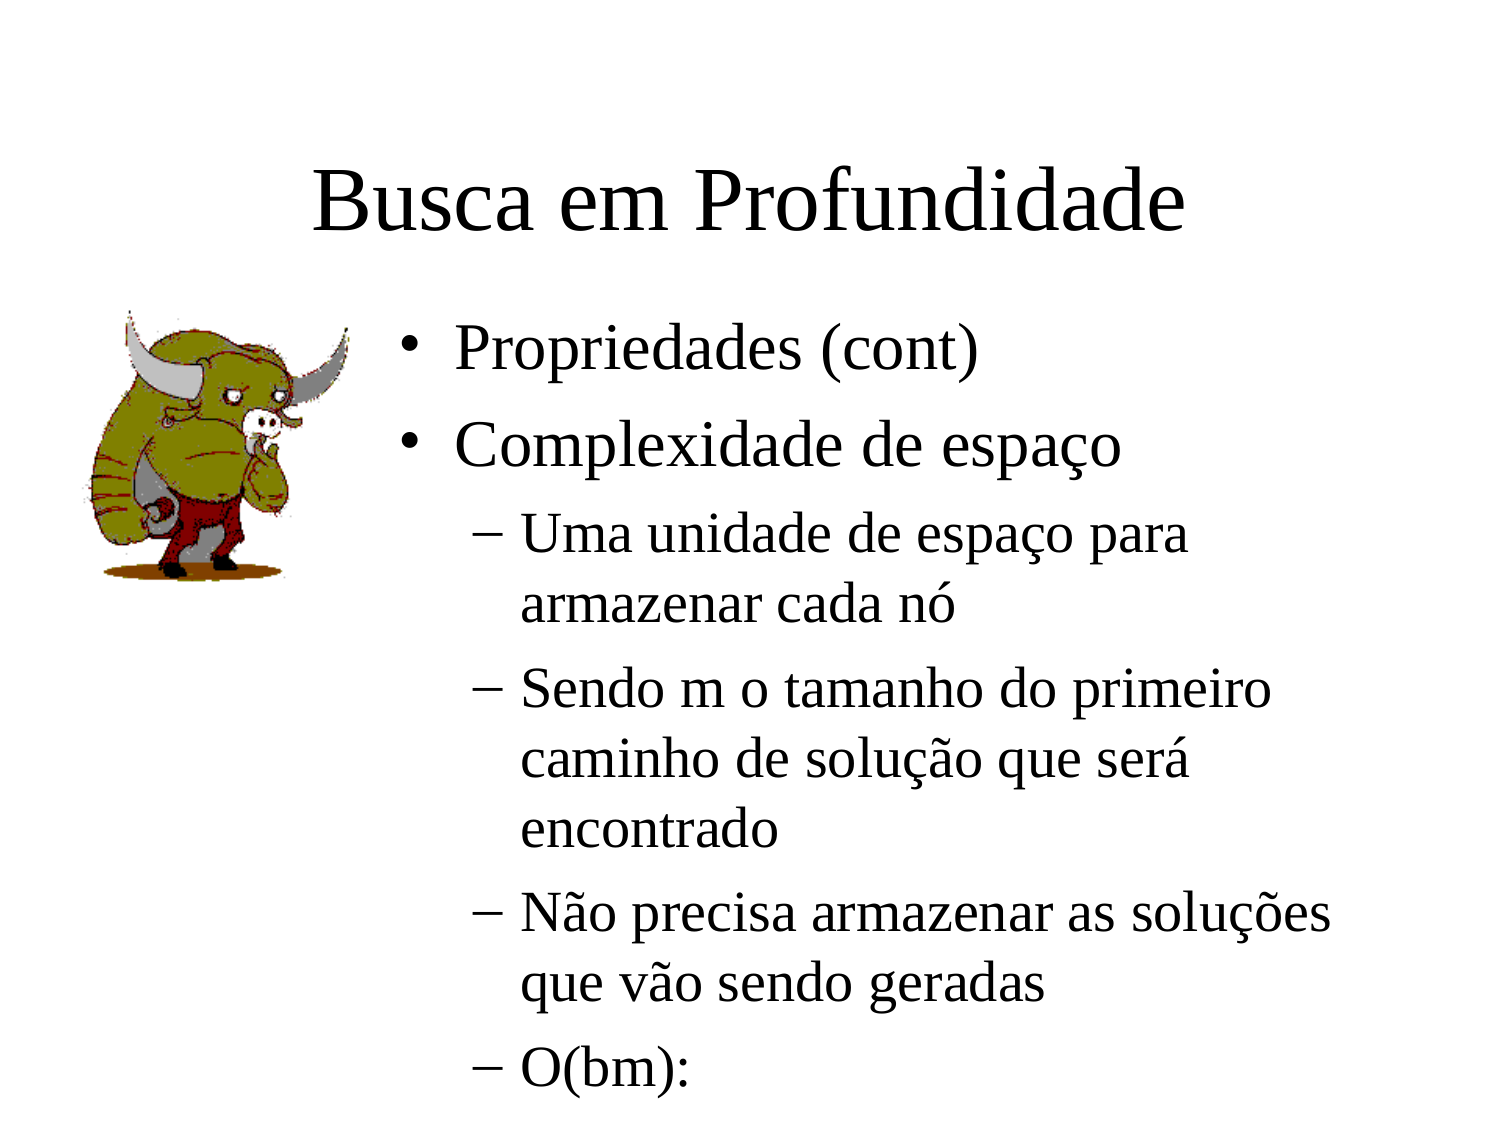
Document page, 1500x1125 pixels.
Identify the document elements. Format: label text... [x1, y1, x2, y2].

list Propriedades (cont) Complexidade de espaço Uma unidade de espaço para armazenar cada nó Sendo m o tamanho do primeiro caminho de solução que será encontrado Não precisa armazenar as soluções que vão sendo geradas O(bm): [383, 295, 1388, 1106]
title Busca em Profundidade [112, 99, 1388, 288]
picture [62, 292, 384, 591]
